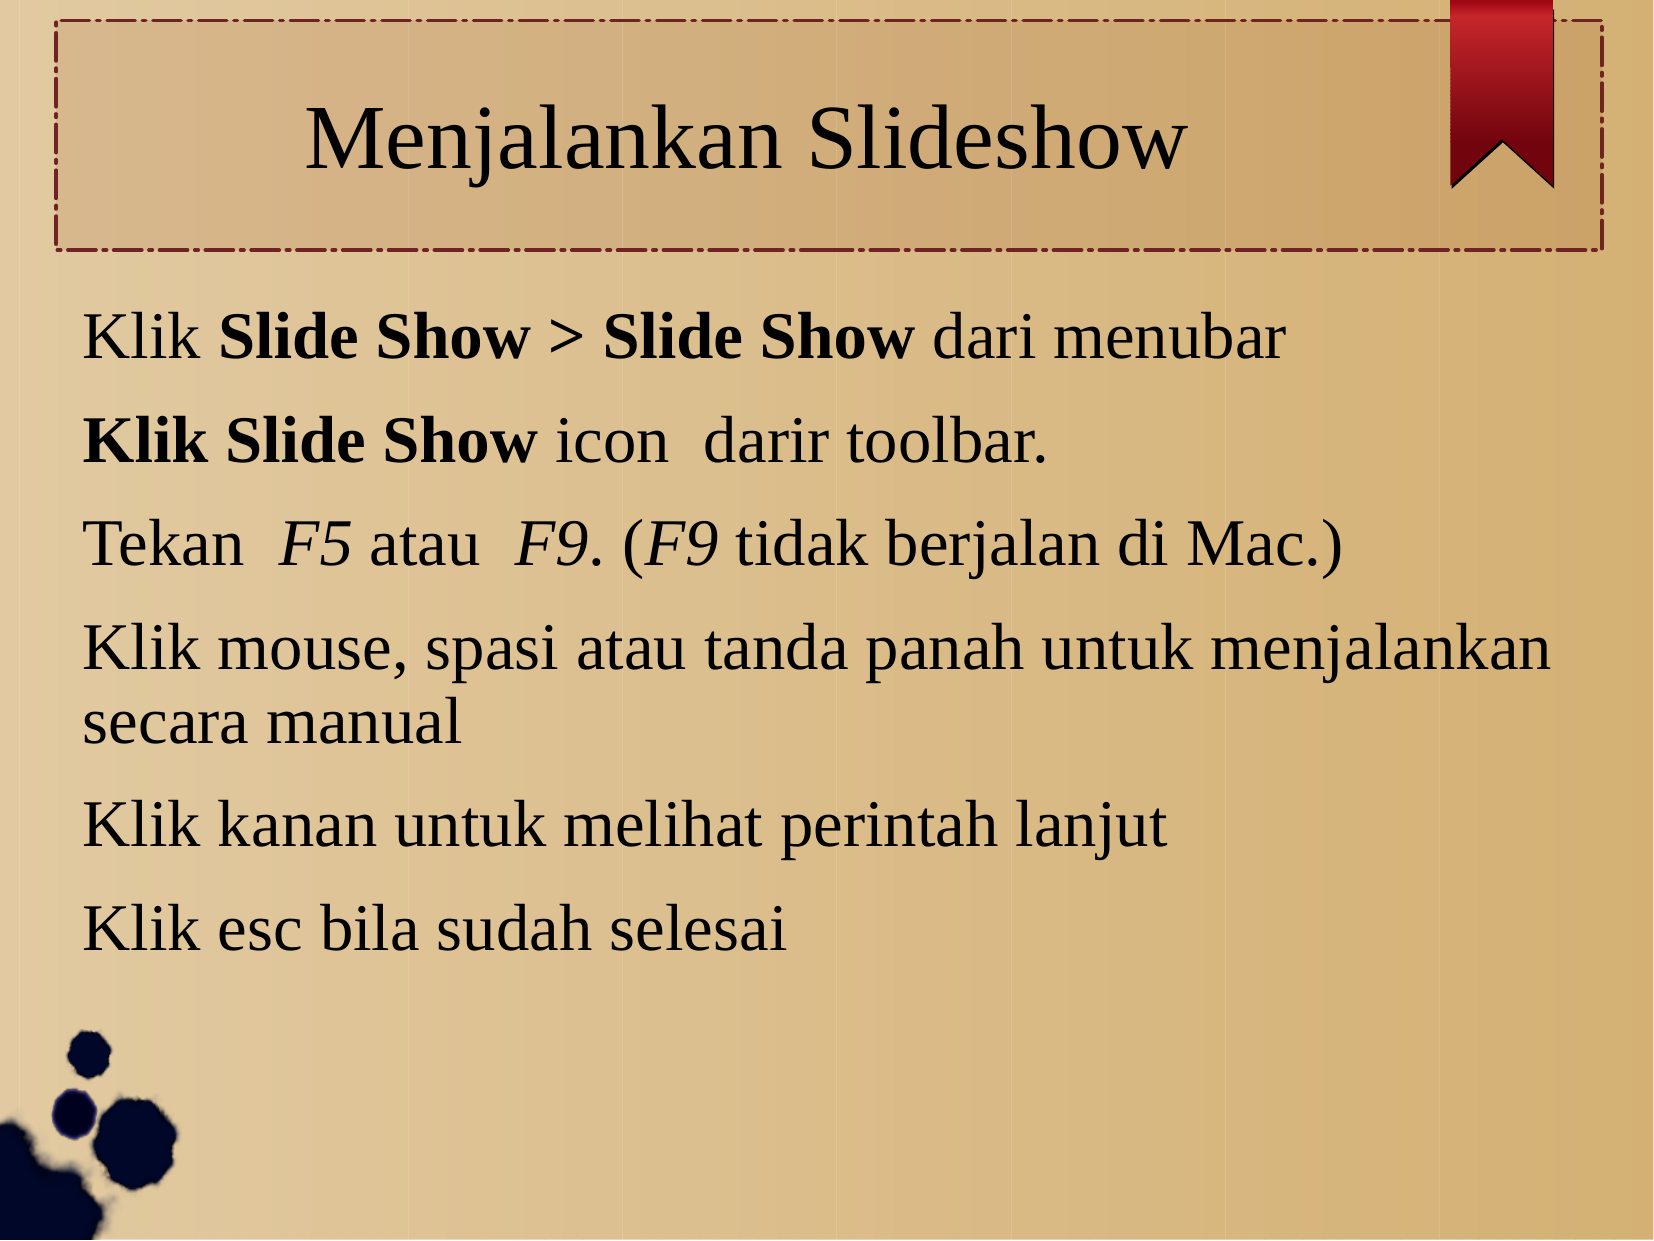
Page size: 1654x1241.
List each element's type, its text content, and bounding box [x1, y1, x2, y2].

list Klik Slide Show > Slide Show dari menubar Klik Slide Show icon darir toolbar. Tekan F5 atau F9. (F9 tidak berjalan di Mac.) Klik mouse, spasi atau tanda panah untuk menjalankan secara manual Klik kanan untuk melihat perintah lanjut Klik esc bila sudah selesai [82, 299, 1571, 1019]
title Menjalankan Slideshow [82, 47, 1412, 229]
